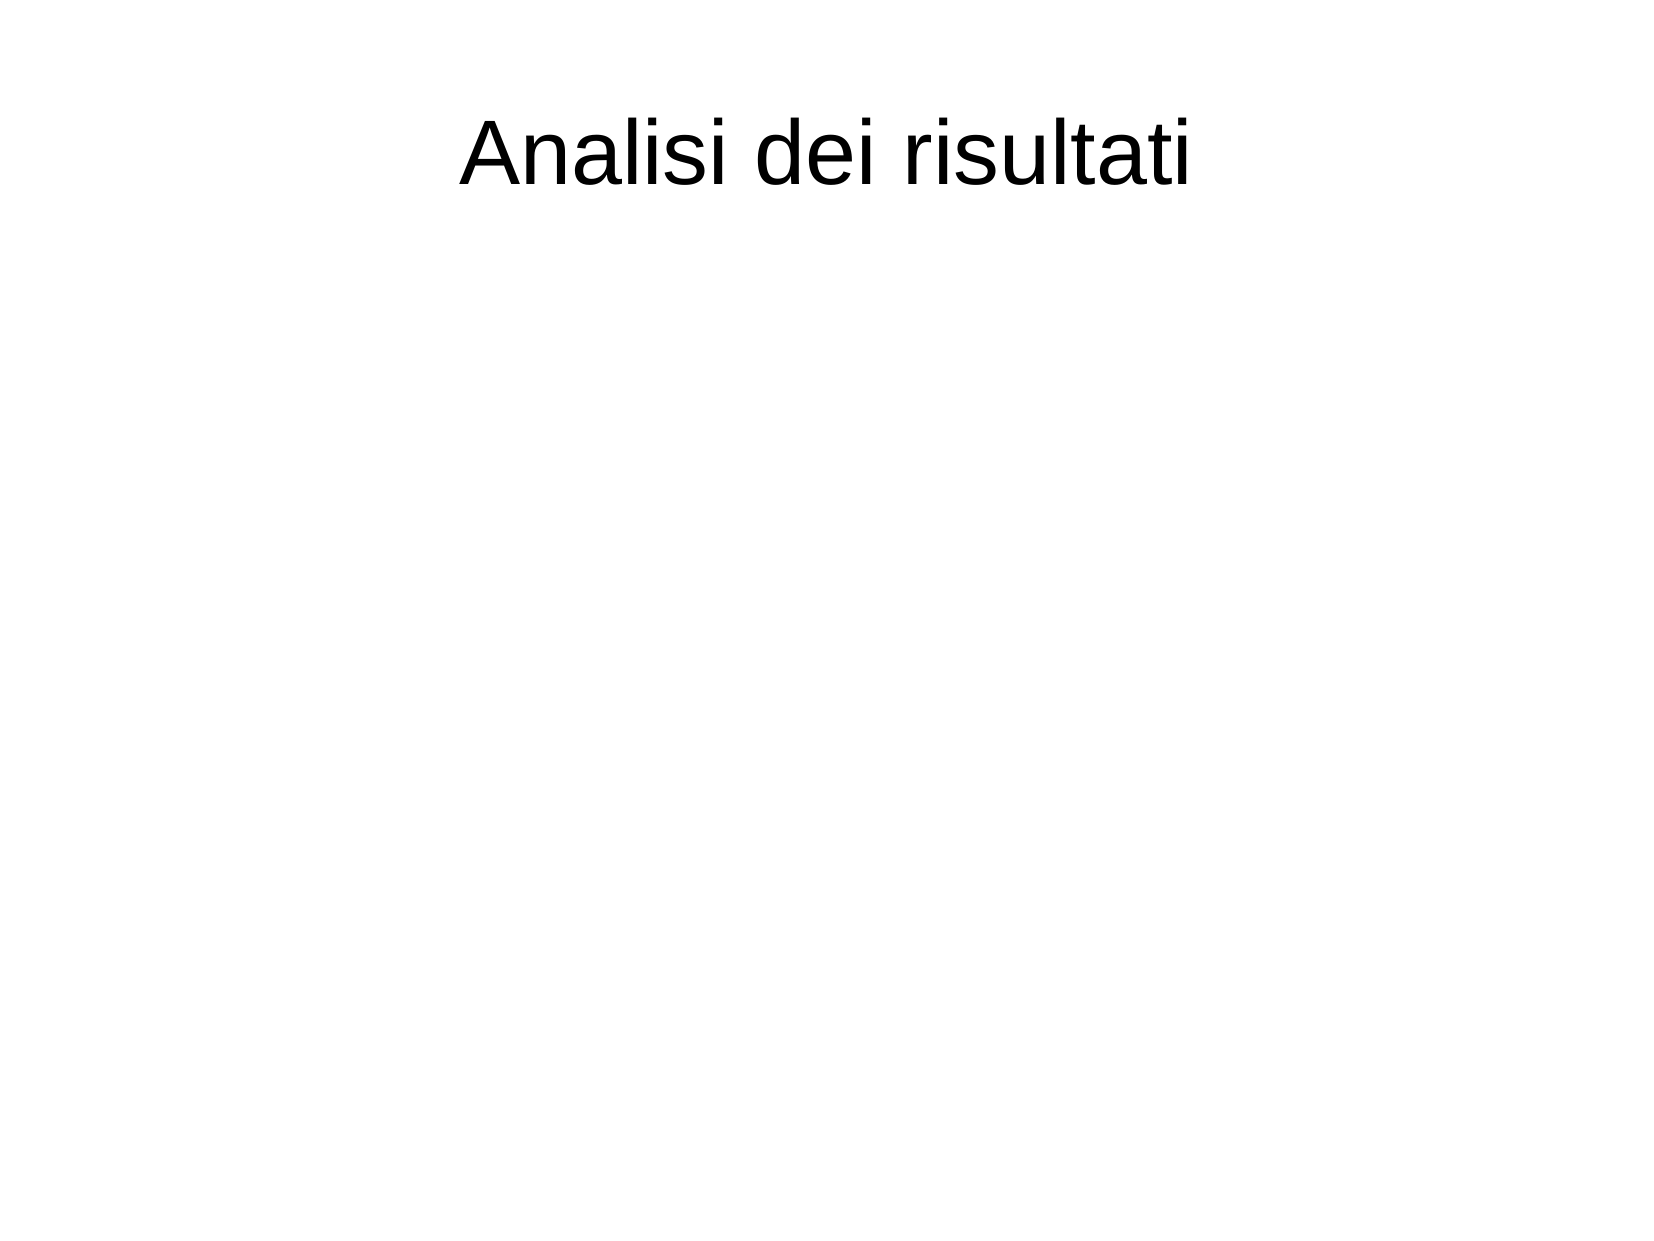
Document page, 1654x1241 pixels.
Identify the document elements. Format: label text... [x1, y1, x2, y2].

title Analisi dei risultati [82, 49, 1571, 257]
